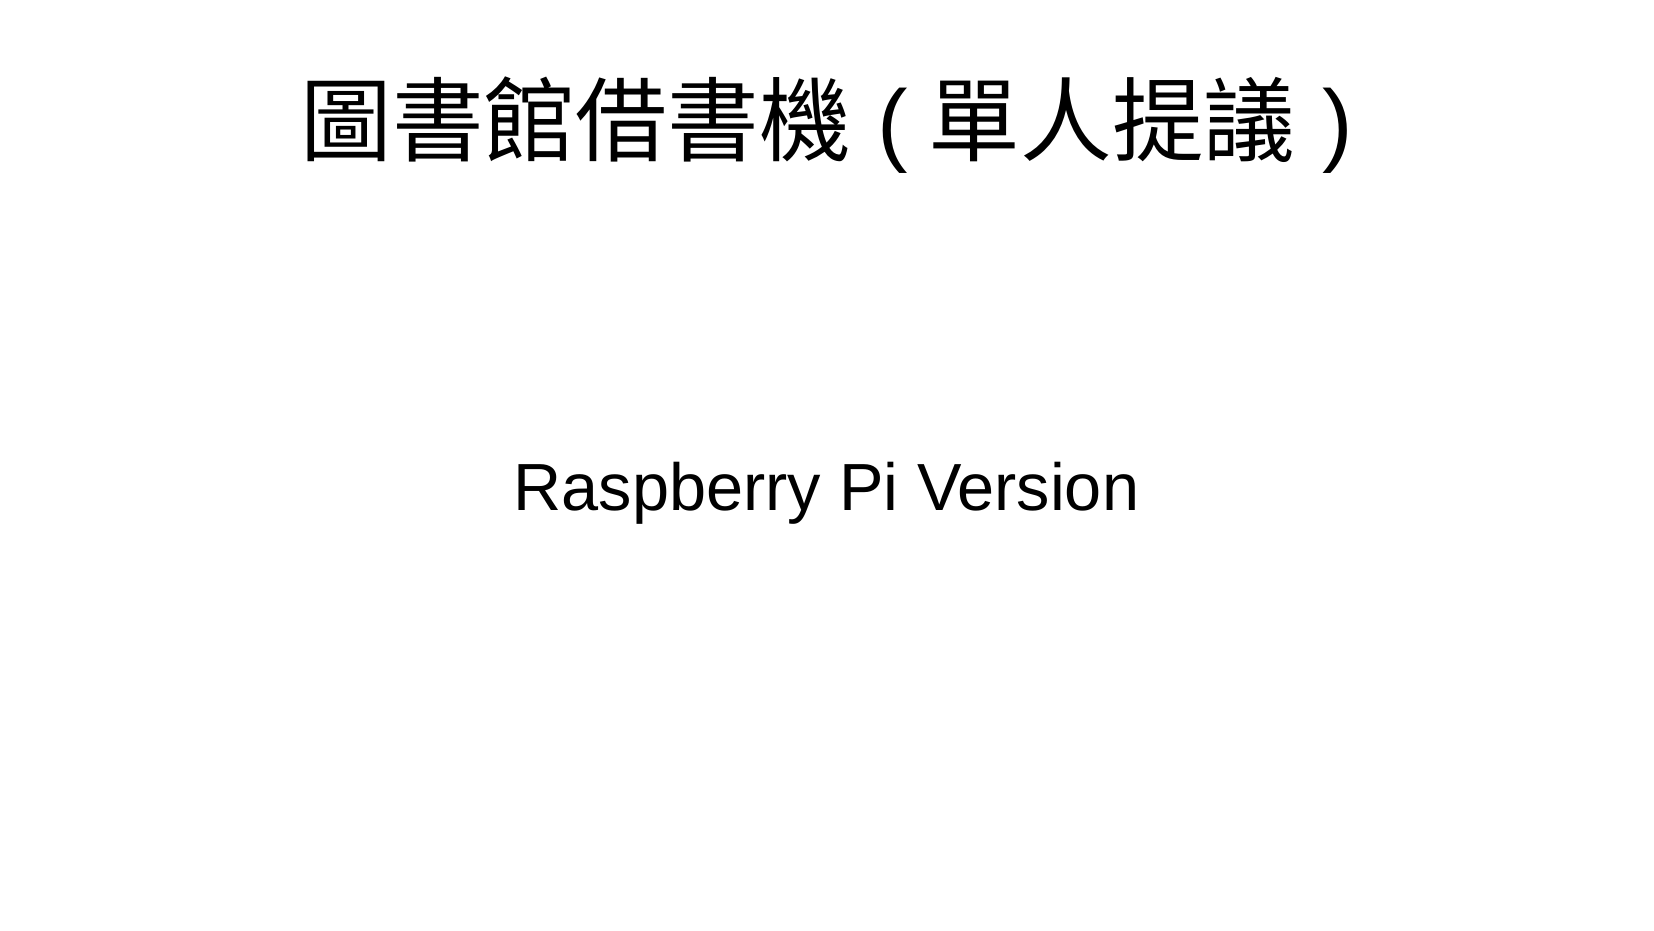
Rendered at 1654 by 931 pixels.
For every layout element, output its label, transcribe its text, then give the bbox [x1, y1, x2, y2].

subtitle Raspberry Pi Version [82, 217, 1571, 758]
title 圖書館借書機(單人提議) [82, 37, 1571, 193]
